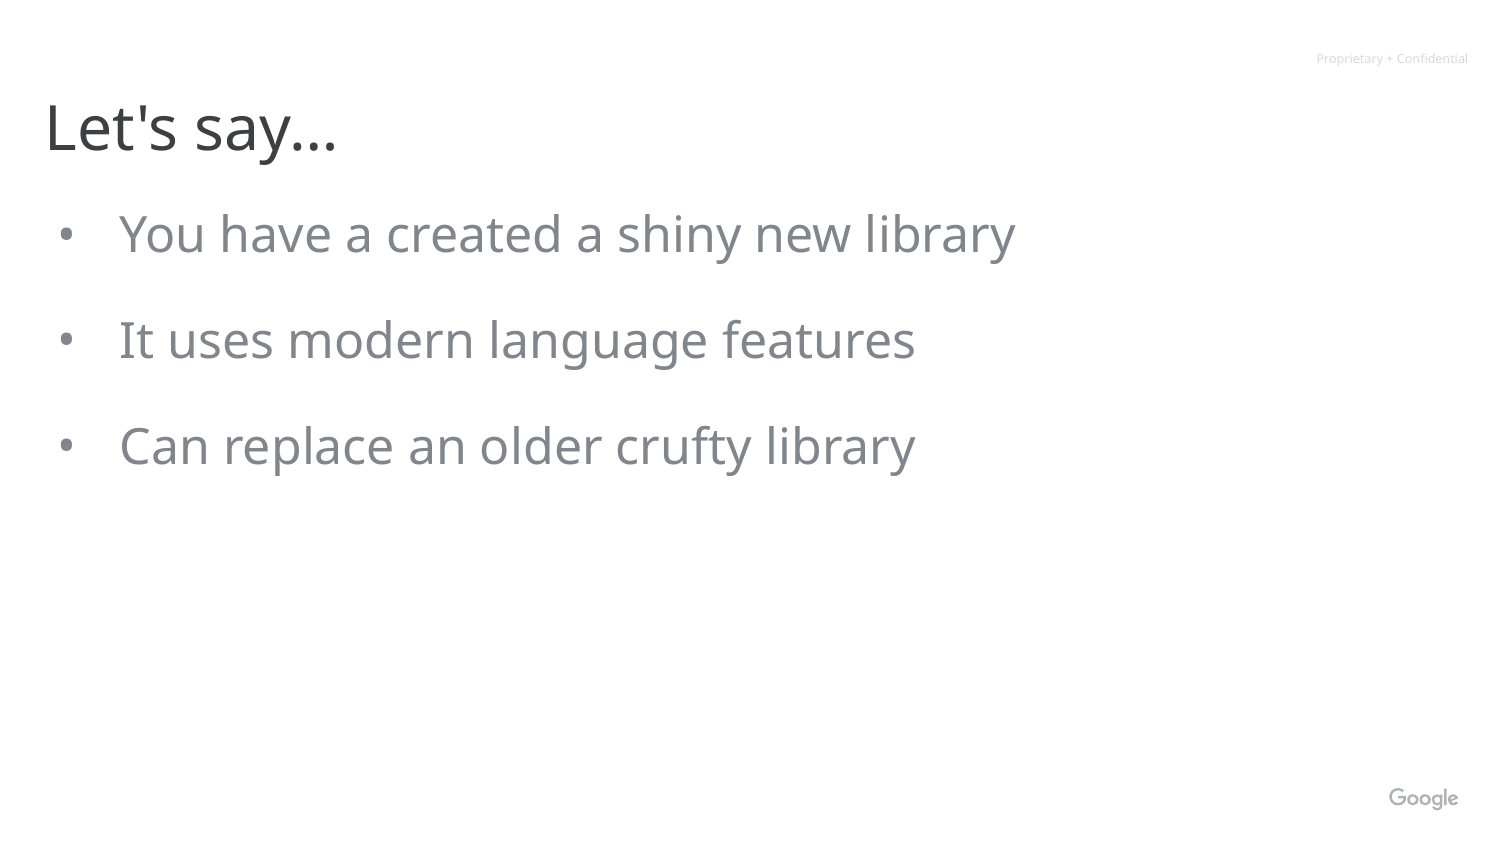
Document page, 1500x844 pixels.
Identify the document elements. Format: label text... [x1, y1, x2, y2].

title Let's say… [29, 73, 1471, 168]
list You have a created a shiny new library It uses modern language features Can replace an older crufty library [29, 187, 1471, 748]
